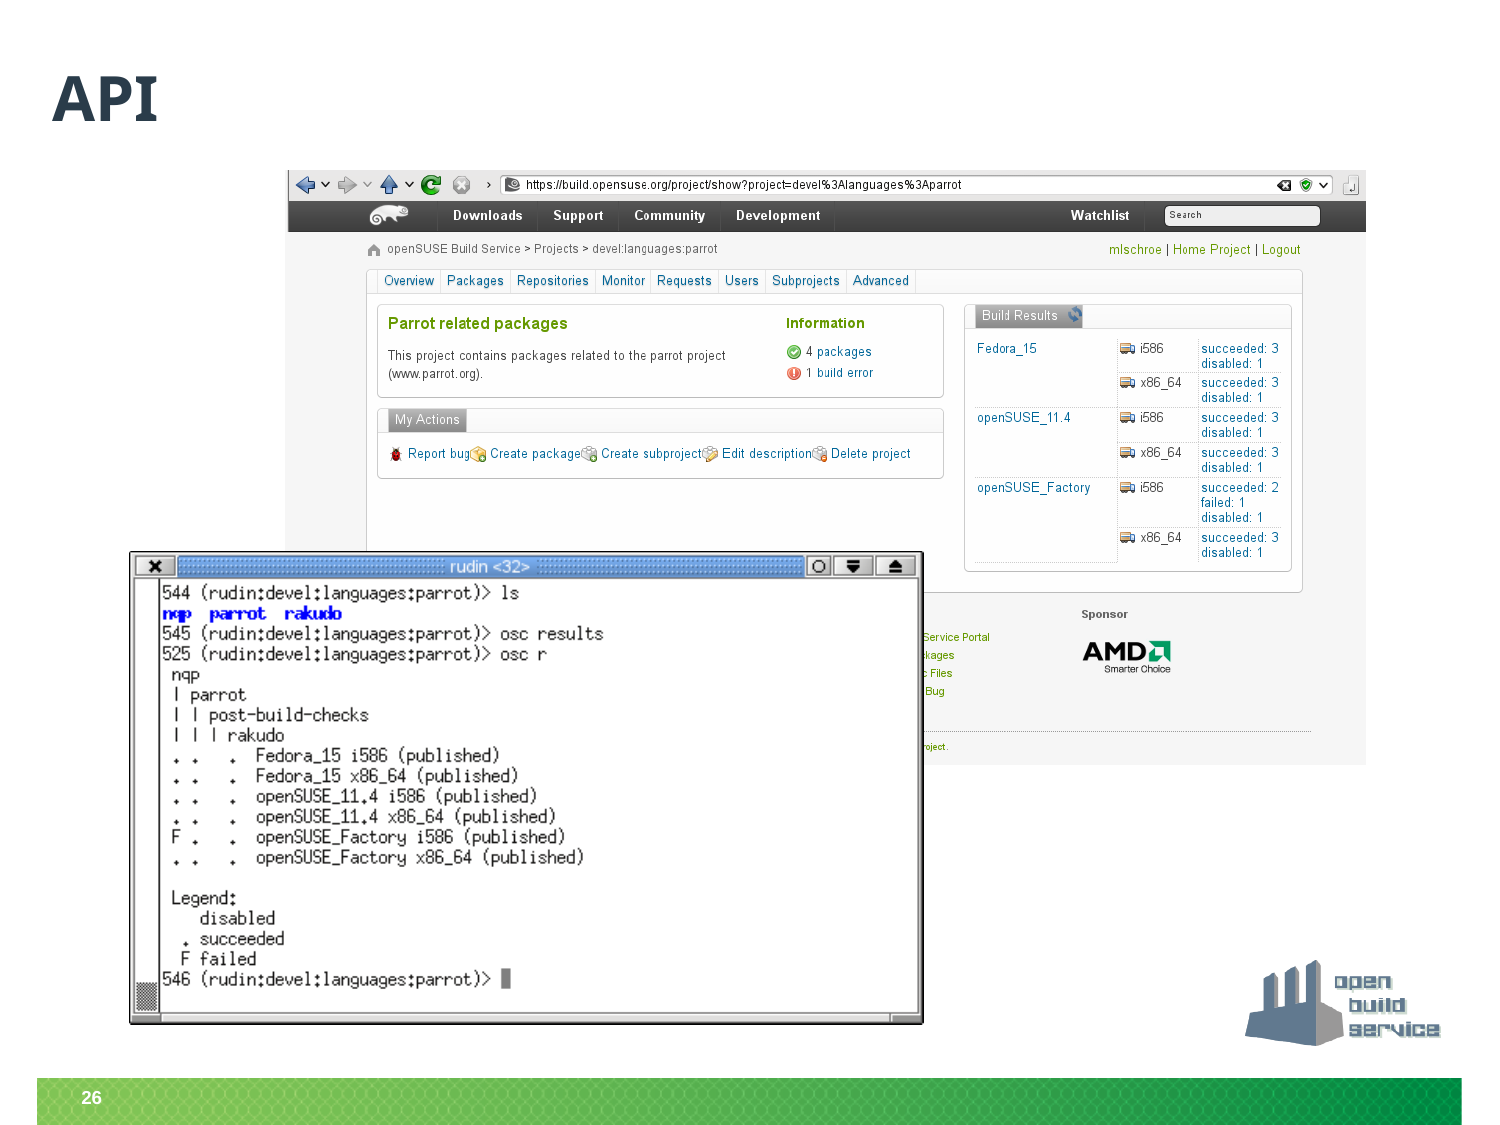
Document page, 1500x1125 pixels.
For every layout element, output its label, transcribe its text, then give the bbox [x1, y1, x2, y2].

title API [37, 51, 1388, 209]
picture [1245, 960, 1441, 1046]
picture [129, 170, 1366, 1025]
picture [37, 1078, 1462, 1125]
